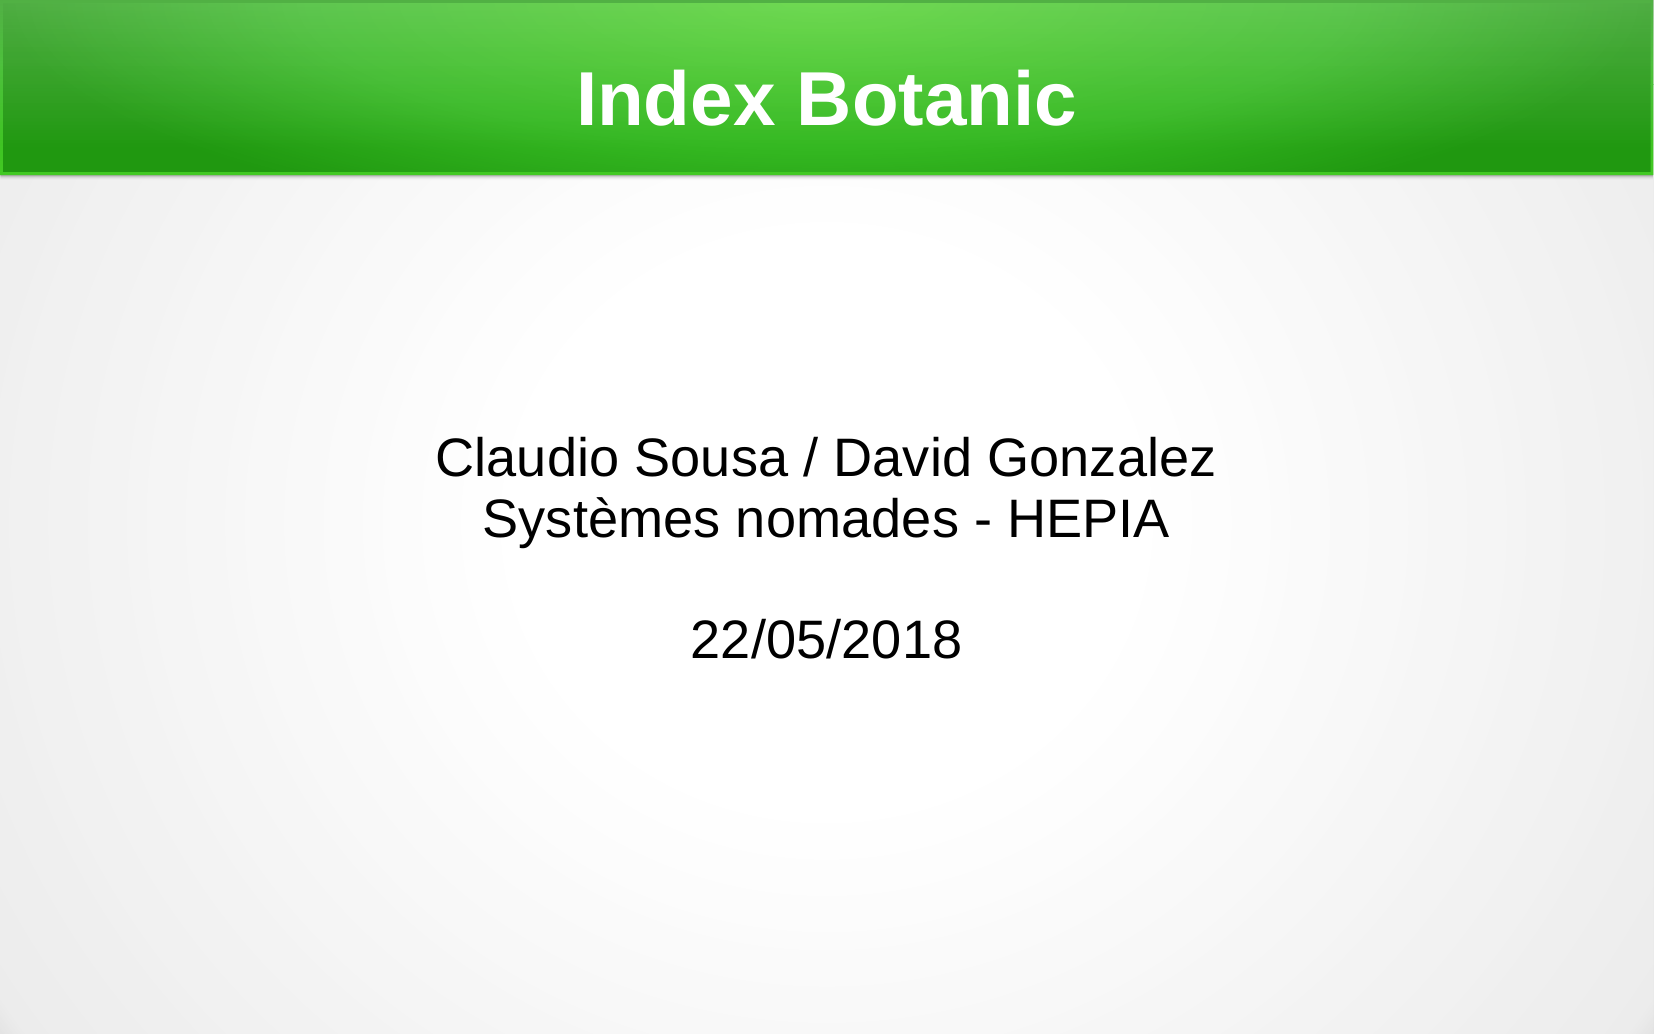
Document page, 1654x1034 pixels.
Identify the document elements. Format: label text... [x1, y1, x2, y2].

subtitle Claudio Sousa / David Gonzalez Systèmes nomades - HEPIA 22/05/2018 [82, 249, 1571, 849]
title Index Botanic [82, 39, 1571, 158]
